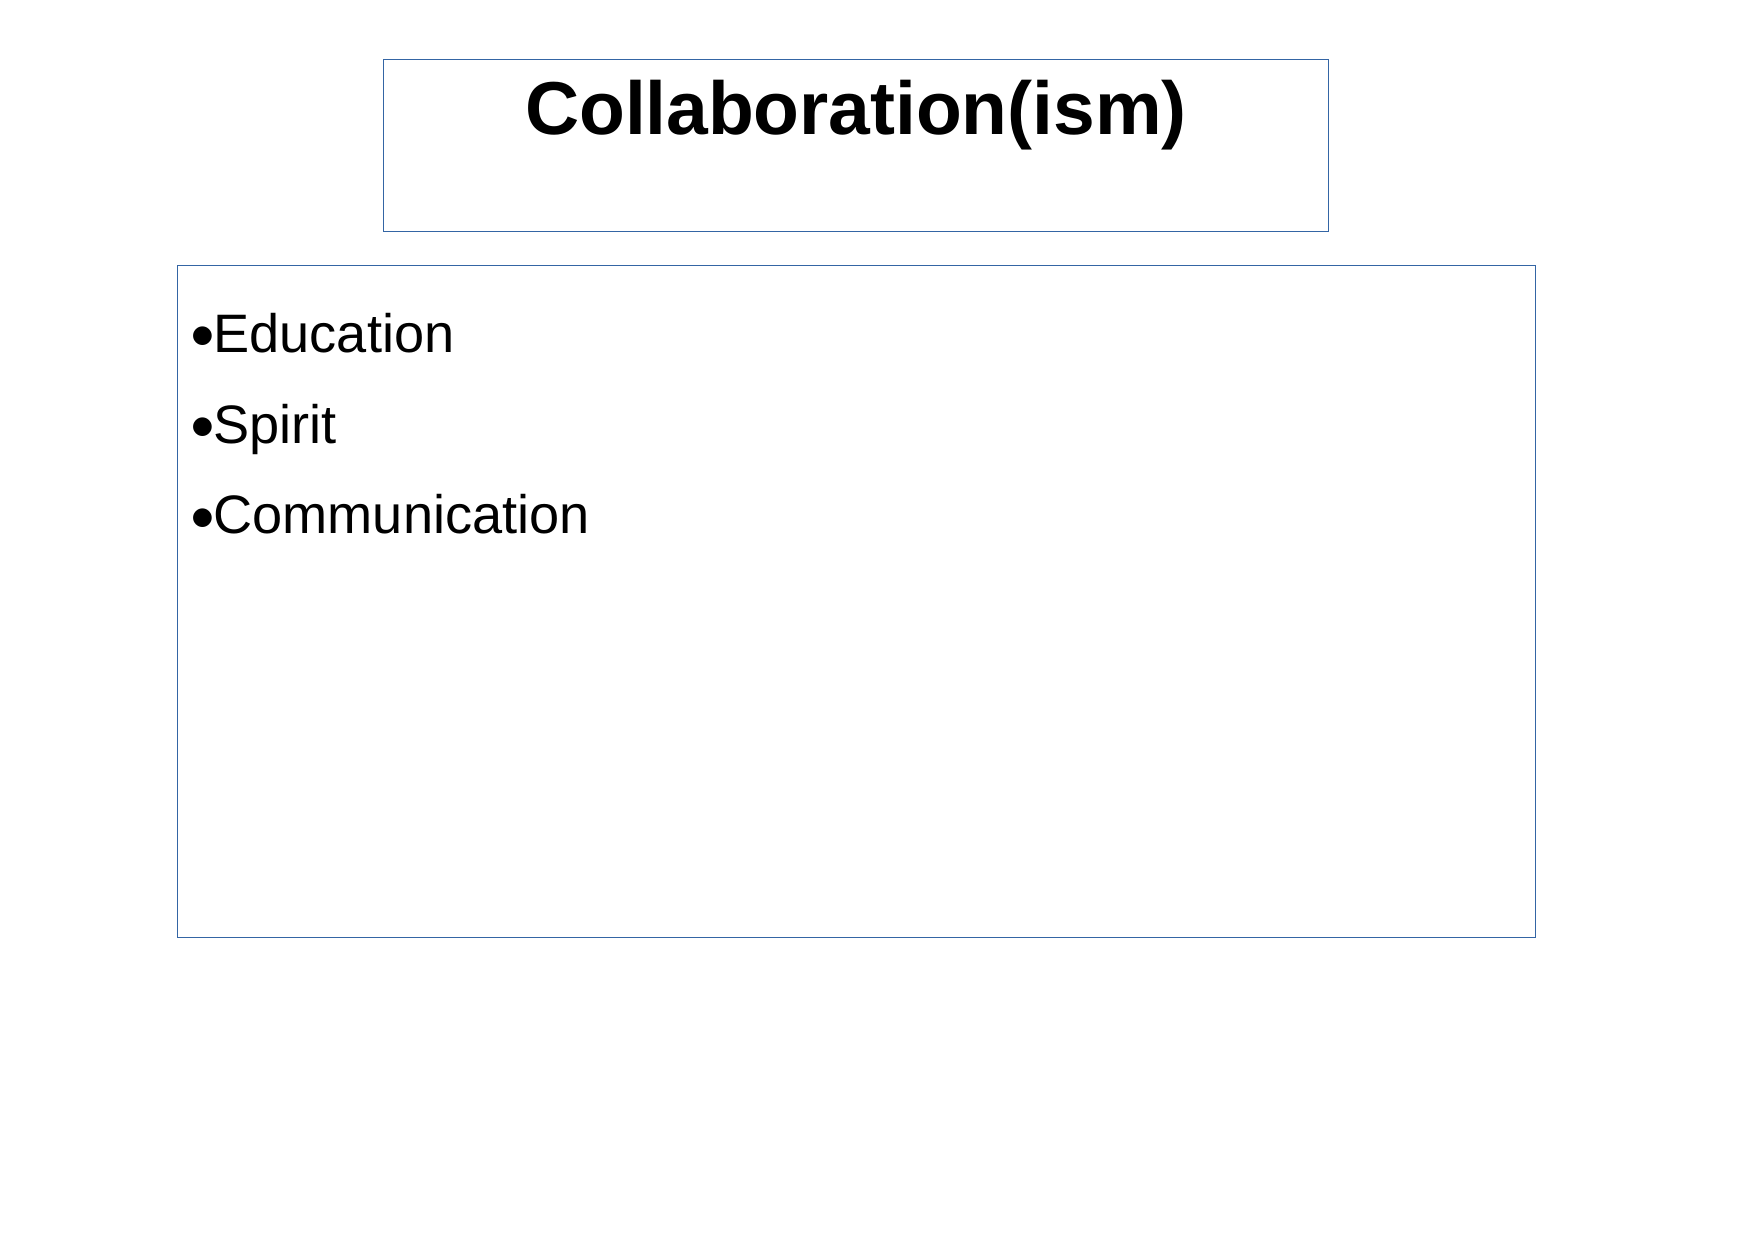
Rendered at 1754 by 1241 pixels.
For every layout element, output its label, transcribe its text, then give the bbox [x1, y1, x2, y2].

text_box Collaboration(ism) [383, 59, 1329, 232]
text_box Education Spirit Communication [177, 265, 1536, 938]
